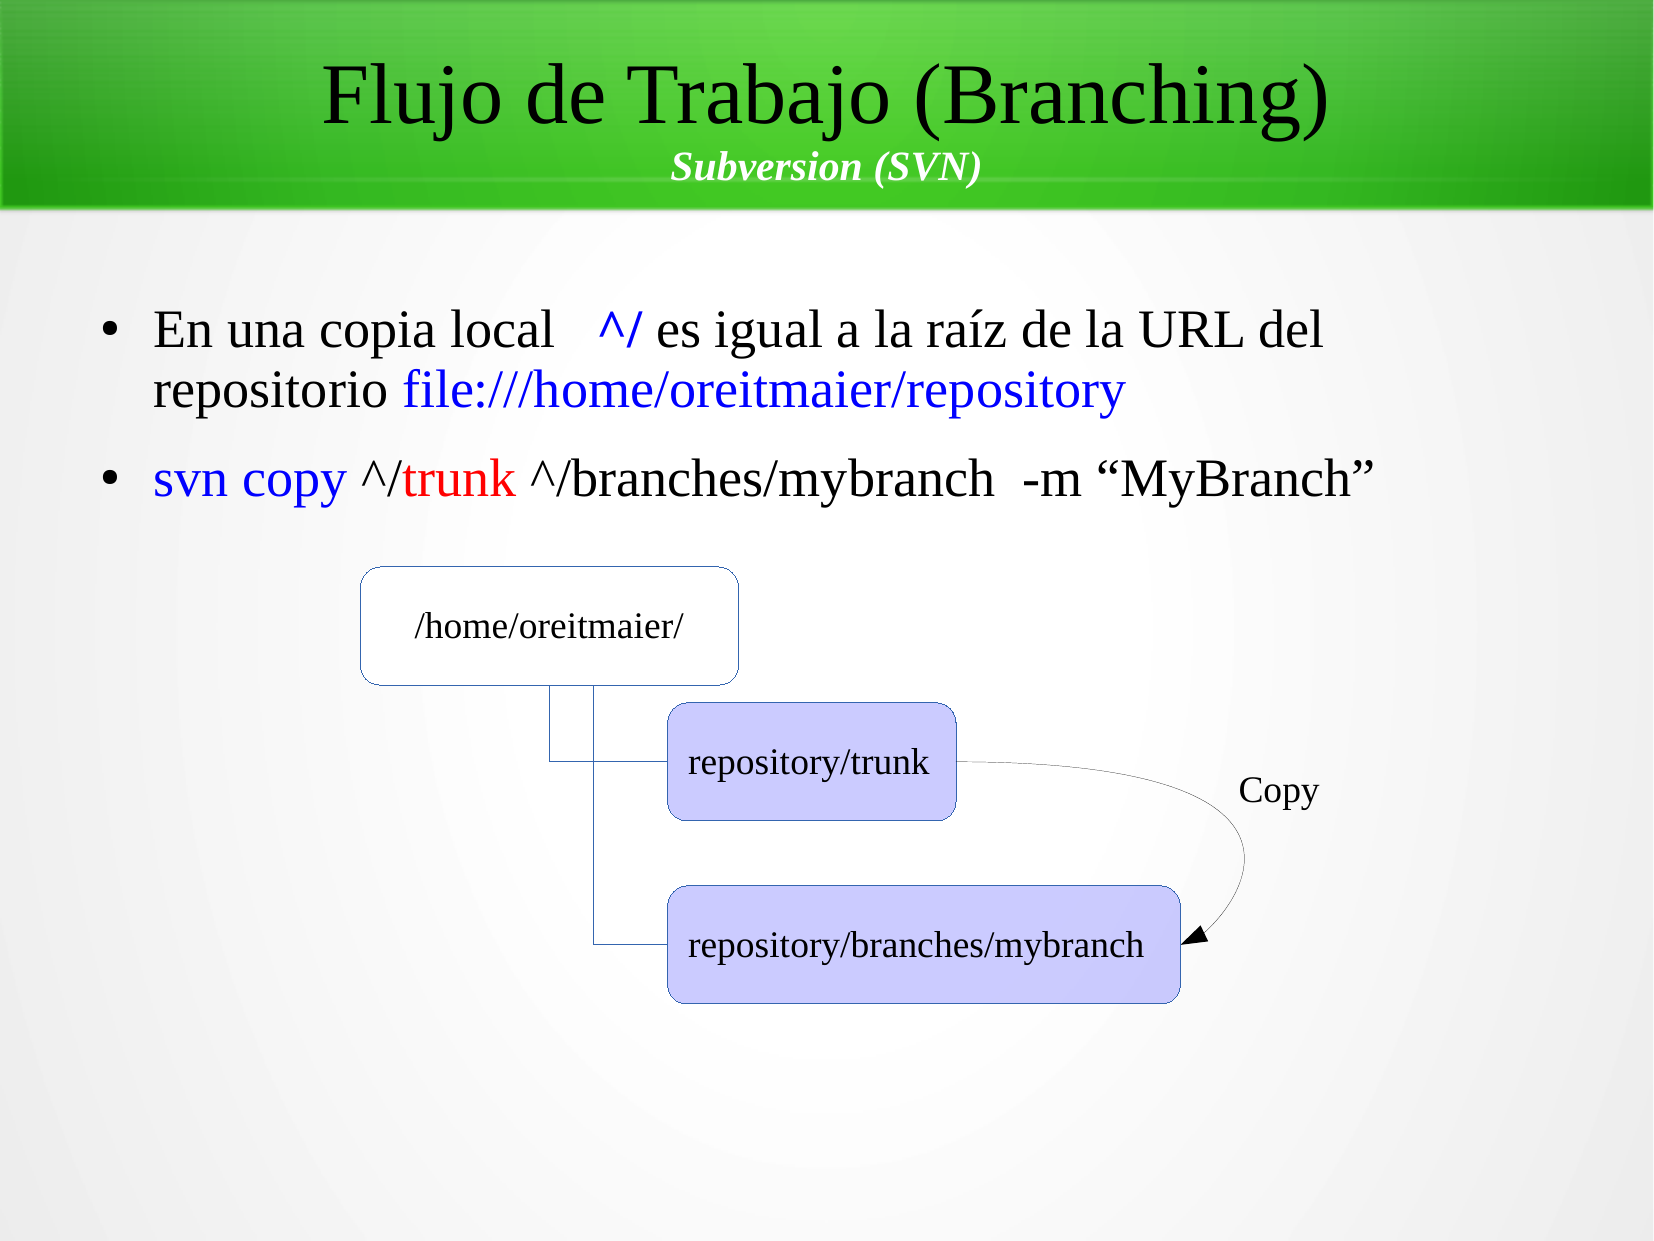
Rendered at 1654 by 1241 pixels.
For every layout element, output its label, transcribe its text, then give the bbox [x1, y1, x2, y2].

text_box repository/branches/mybranch [667, 885, 1181, 1004]
text_box Copy [1223, 761, 1335, 819]
text_box /home/oreitmaier/ [360, 566, 739, 686]
picture [0, 0, 1654, 1241]
list En una copia local ^/ es igual a la raíz de la URL del repositorio file:///home/oreitmaier/repository svn copy ^/trunk ^/branches/mybranch -m “MyBranch” [82, 299, 1571, 1019]
text_box repository/trunk [667, 702, 957, 821]
title Flujo de Trabajo (Branching) Subversion (SVN) [82, 46, 1571, 190]
